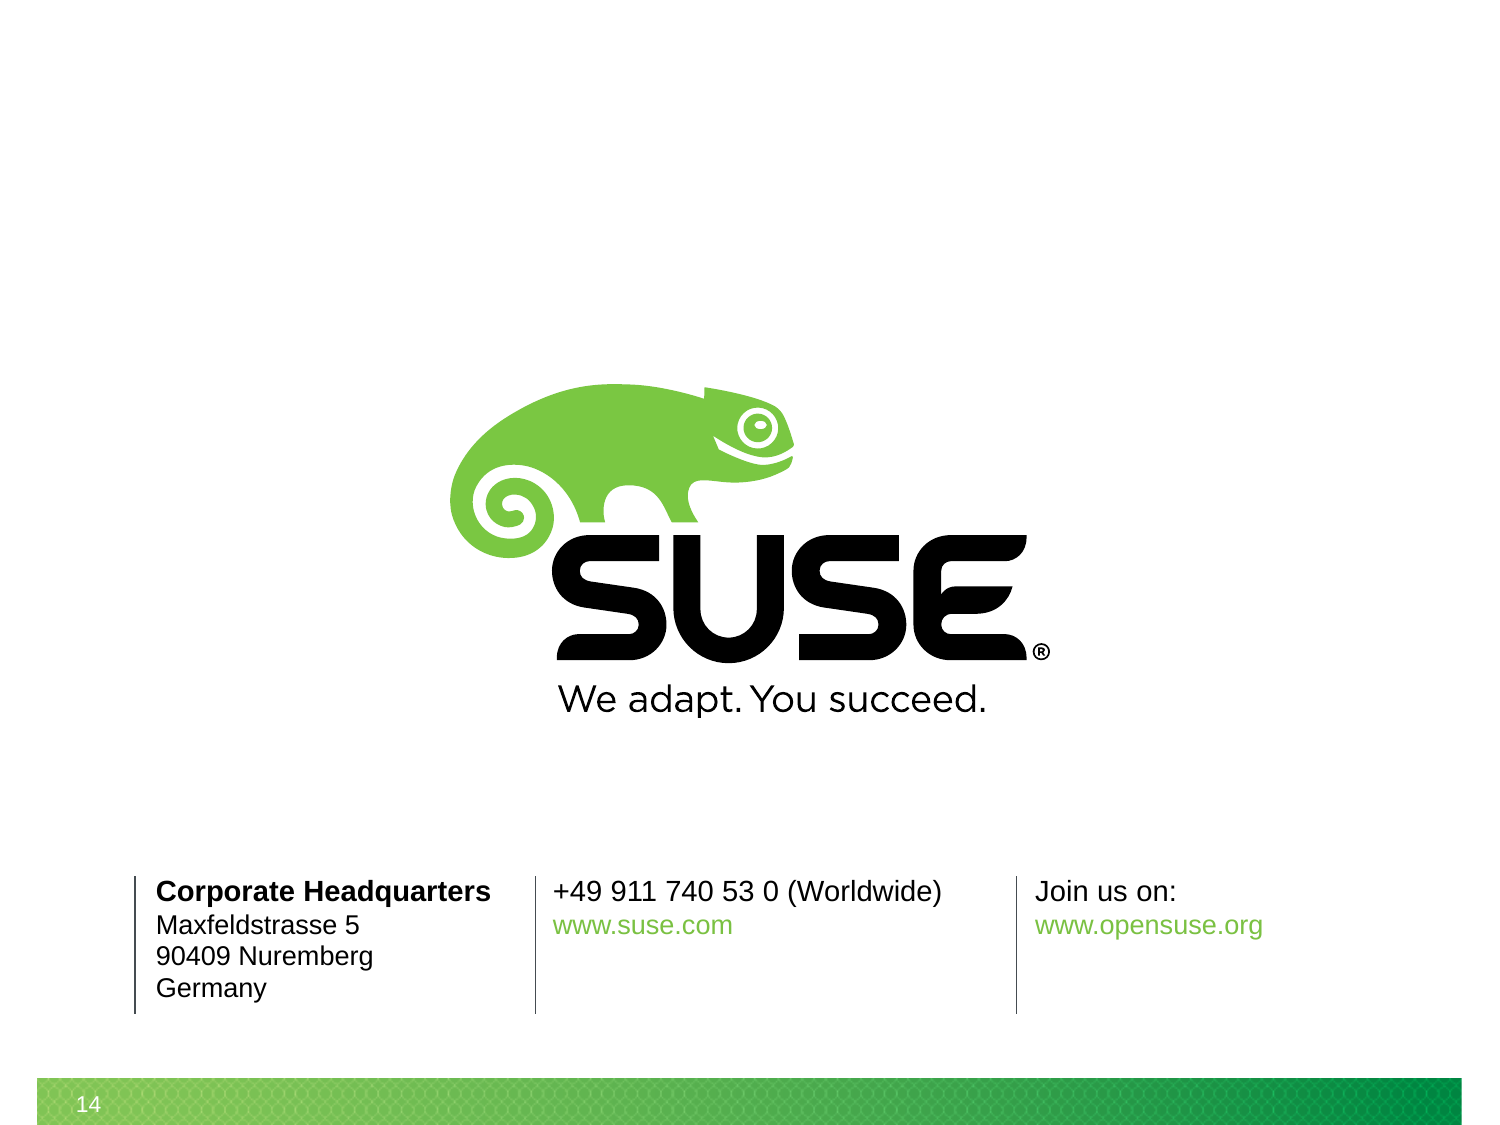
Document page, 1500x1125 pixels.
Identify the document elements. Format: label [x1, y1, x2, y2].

picture [37, 1078, 1462, 1125]
